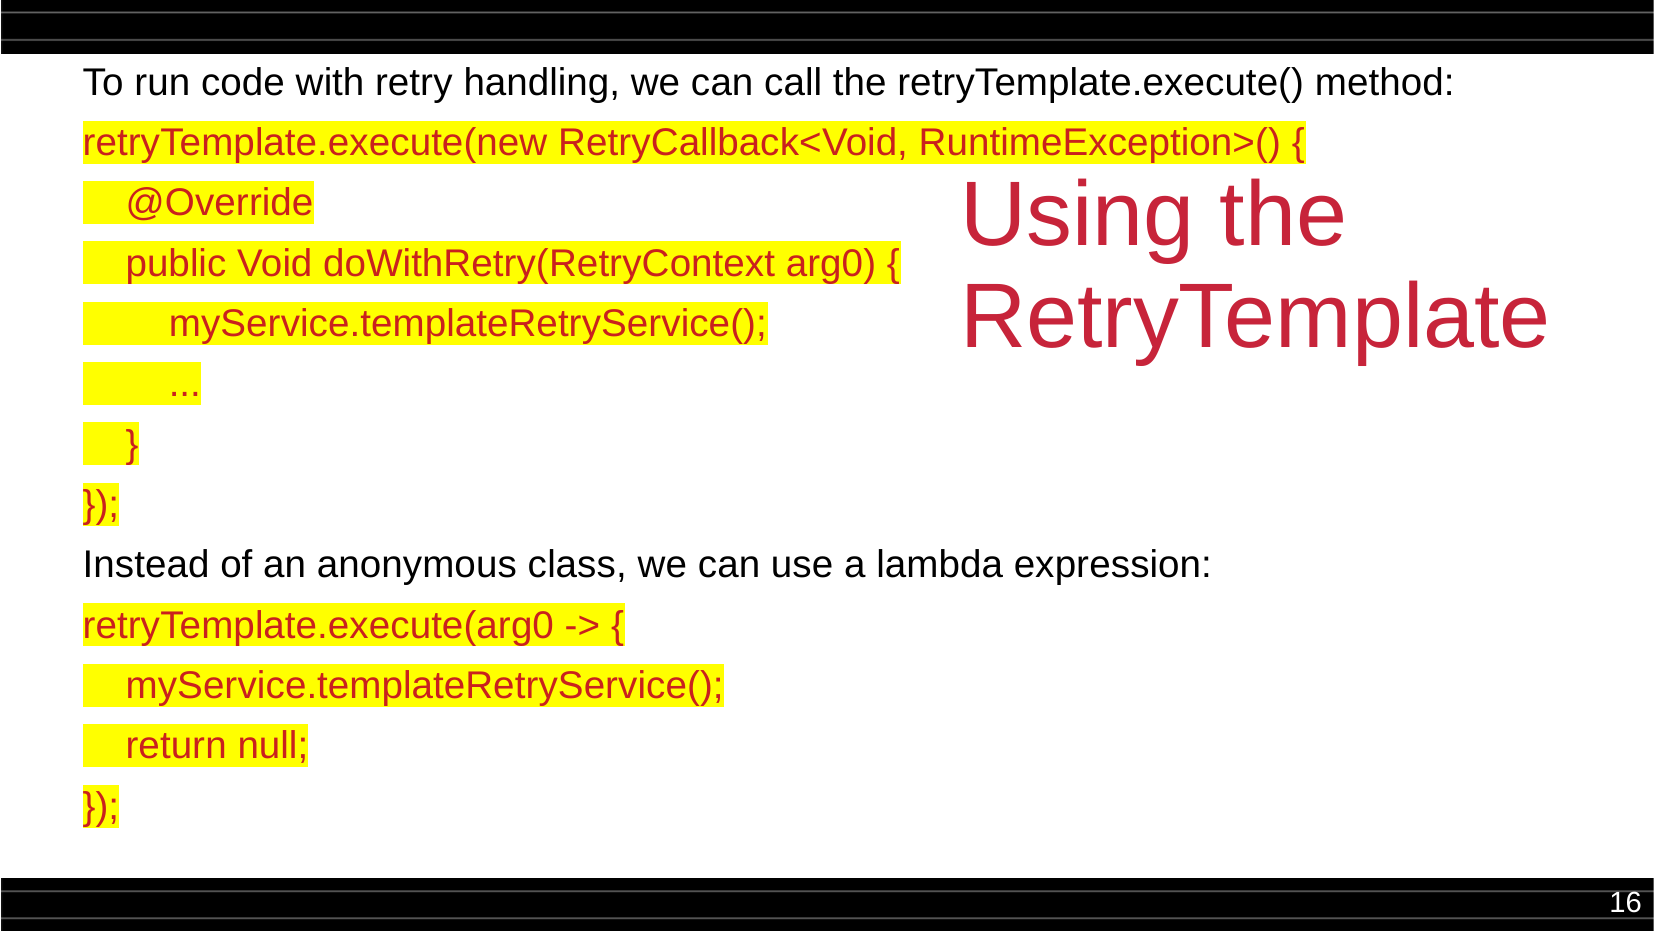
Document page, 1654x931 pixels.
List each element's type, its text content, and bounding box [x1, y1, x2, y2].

list To run code with retry handling, we can call the retryTemplate.execute() method: retryTemplate.execute(new RetryCallback<Void, RuntimeException>() { @Override public Void doWithRetry(RetryContext arg0) { myService.templateRetryService(); ... } }); Instead of an anonymous class, we can use a lambda expression: retryTemplate.execute(arg0 -> { myService.templateRetryService(); return null; }); [82, 60, 1516, 851]
picture [1, 878, 1654, 931]
picture [1, 0, 1654, 54]
title Using the RetryTemplate [1516, 162, 1654, 368]
